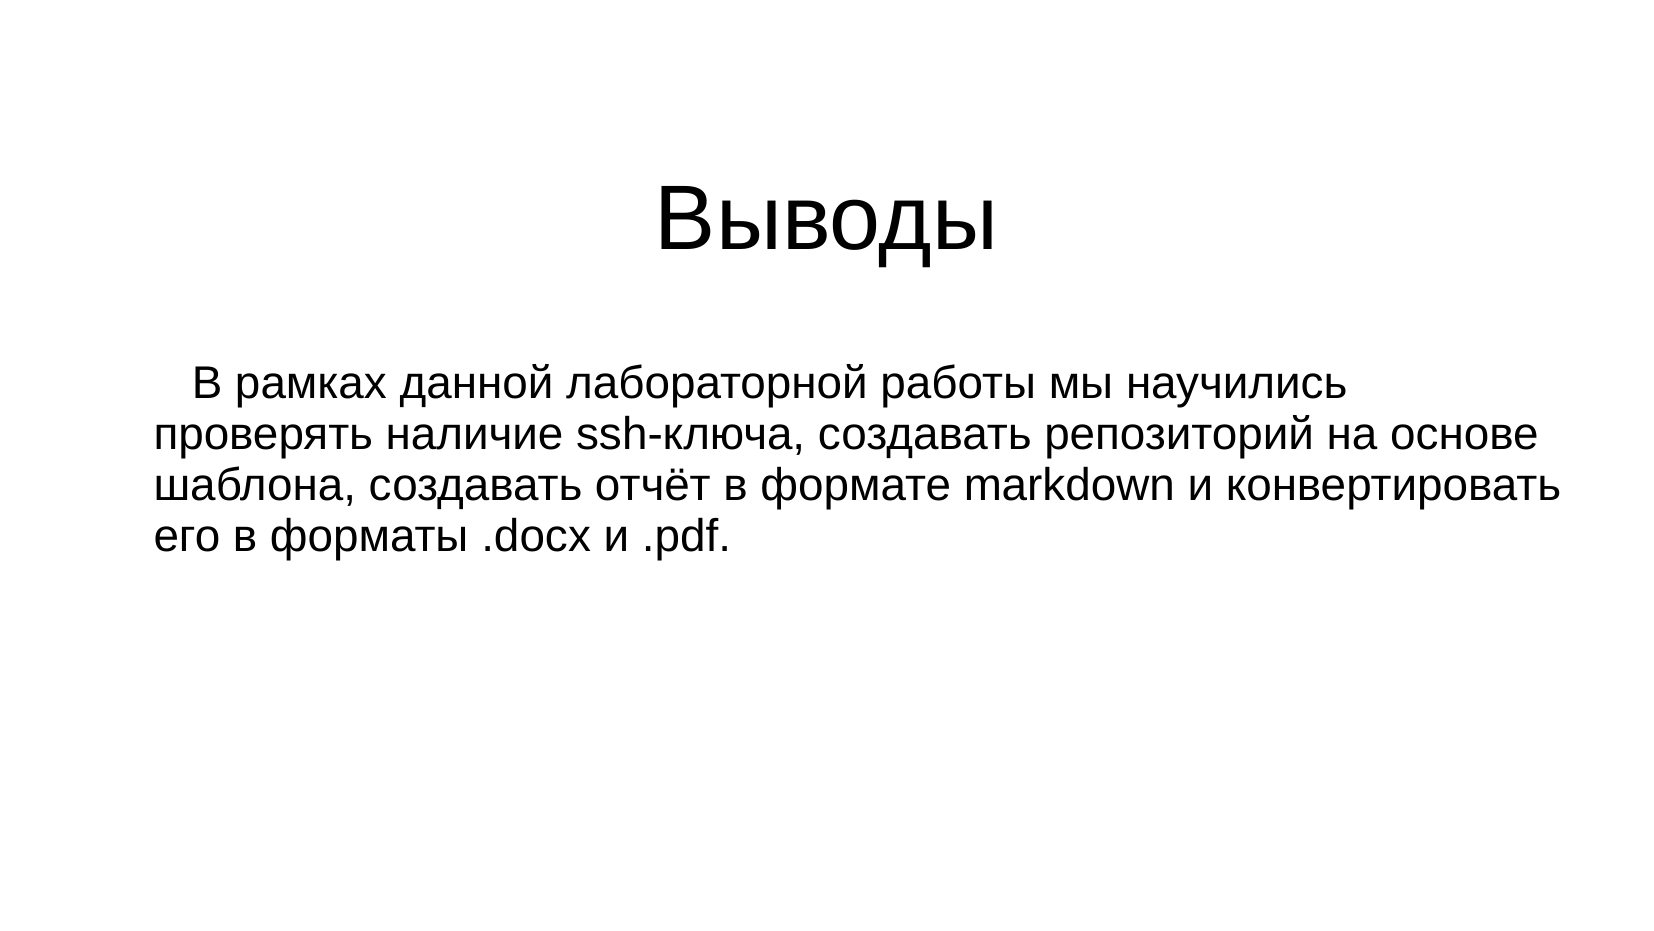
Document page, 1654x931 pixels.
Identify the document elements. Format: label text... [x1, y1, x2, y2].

list В рамках данной лабораторной работы мы научились проверять наличие ssh-ключа, создавать репозиторий на основе шаблона, создавать отчёт в формате markdown и конвертировать его в форматы .docx и .pdf. [82, 356, 1571, 896]
title Выводы [82, 140, 1571, 296]
